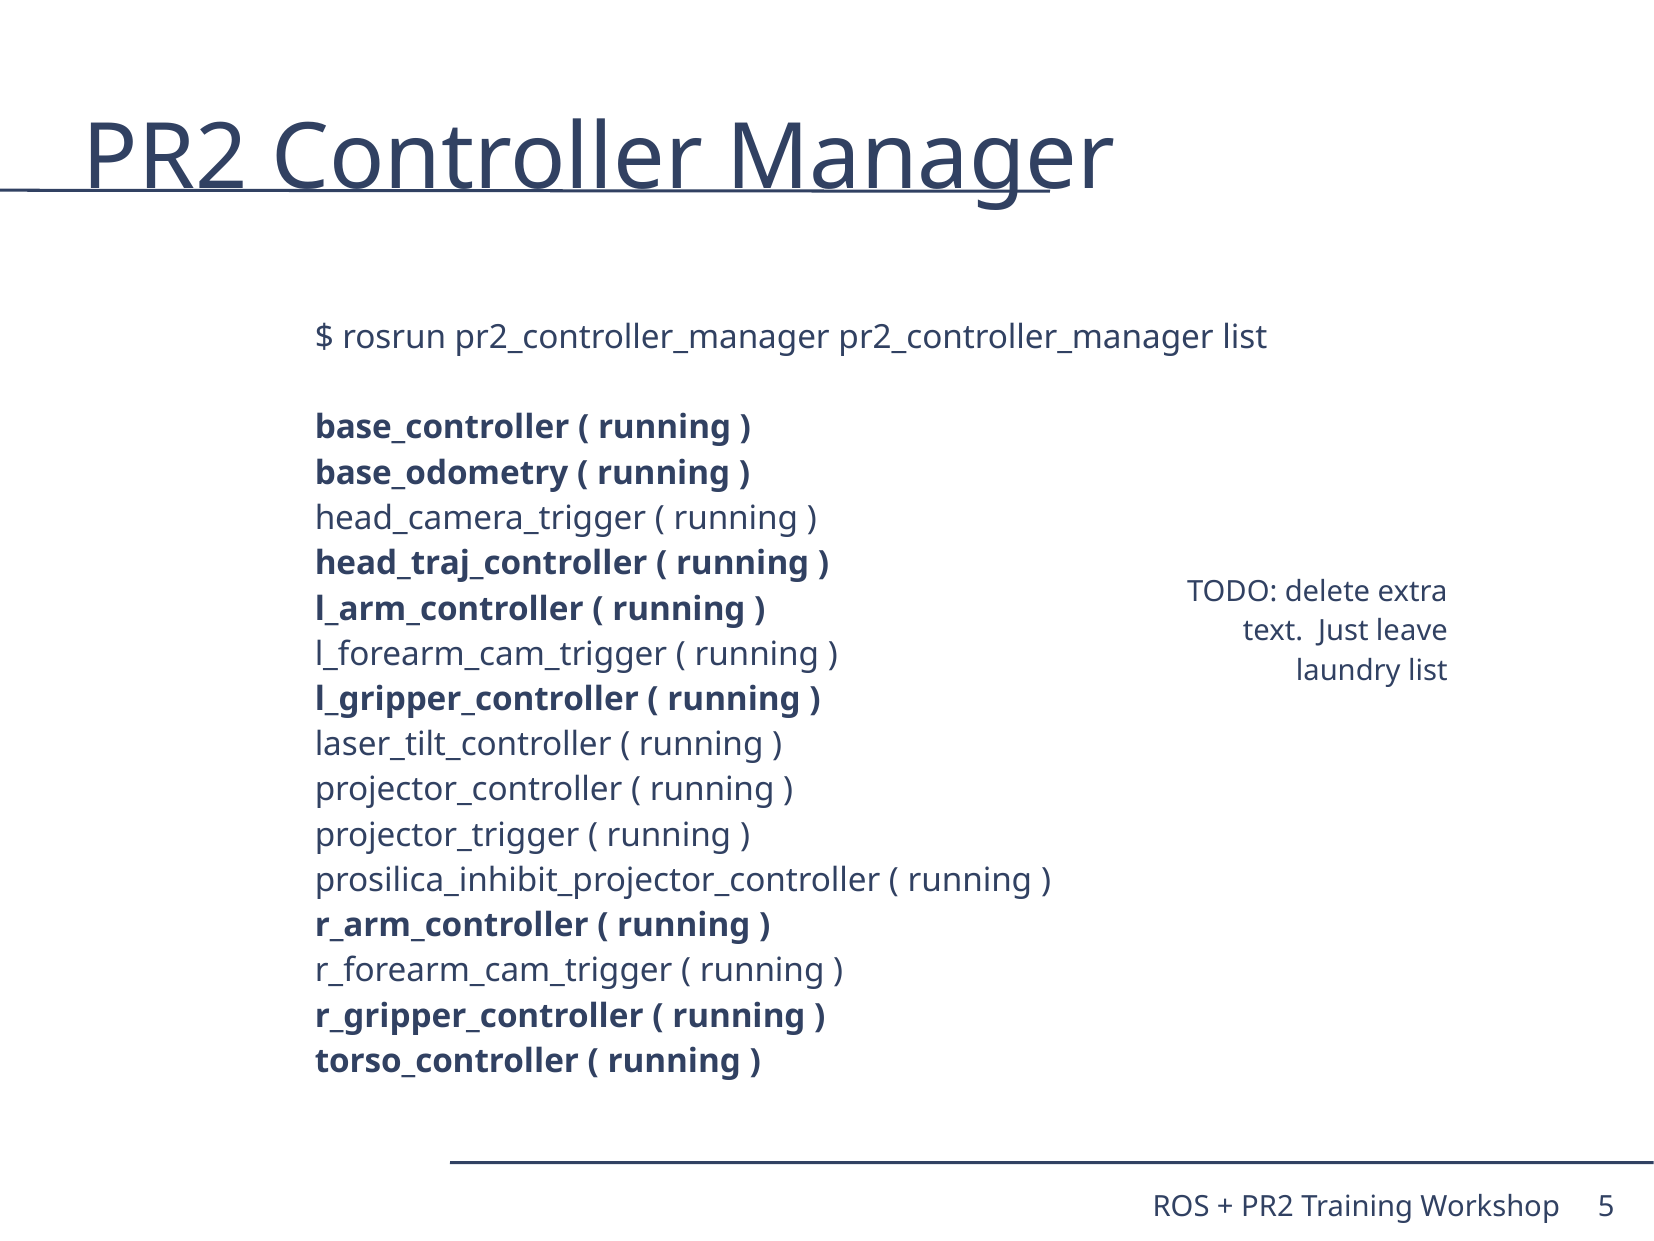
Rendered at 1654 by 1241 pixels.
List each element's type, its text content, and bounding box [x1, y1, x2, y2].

text_box TODO: delete extra text. Just leave laundry list [1162, 562, 1463, 675]
text_box $ rosrun pr2_controller_manager pr2_controller_manager list base_controller ( running ) base_odometry ( running ) head_camera_trigger ( running ) head_traj_controller ( running ) l_arm_controller ( running ) l_forearm_cam_trigger ( running ) l_gripper_controller ( running ) laser_tilt_controller ( running ) projector_controller ( running ) projector_trigger ( running ) prosilica_inhibit_projector_controller ( running ) r_arm_controller ( running ) r_forearm_cam_trigger ( running ) r_gripper_controller ( running ) torso_controller ( running ) [300, 305, 1280, 945]
title PR2 Controller Manager [82, 49, 1571, 257]
